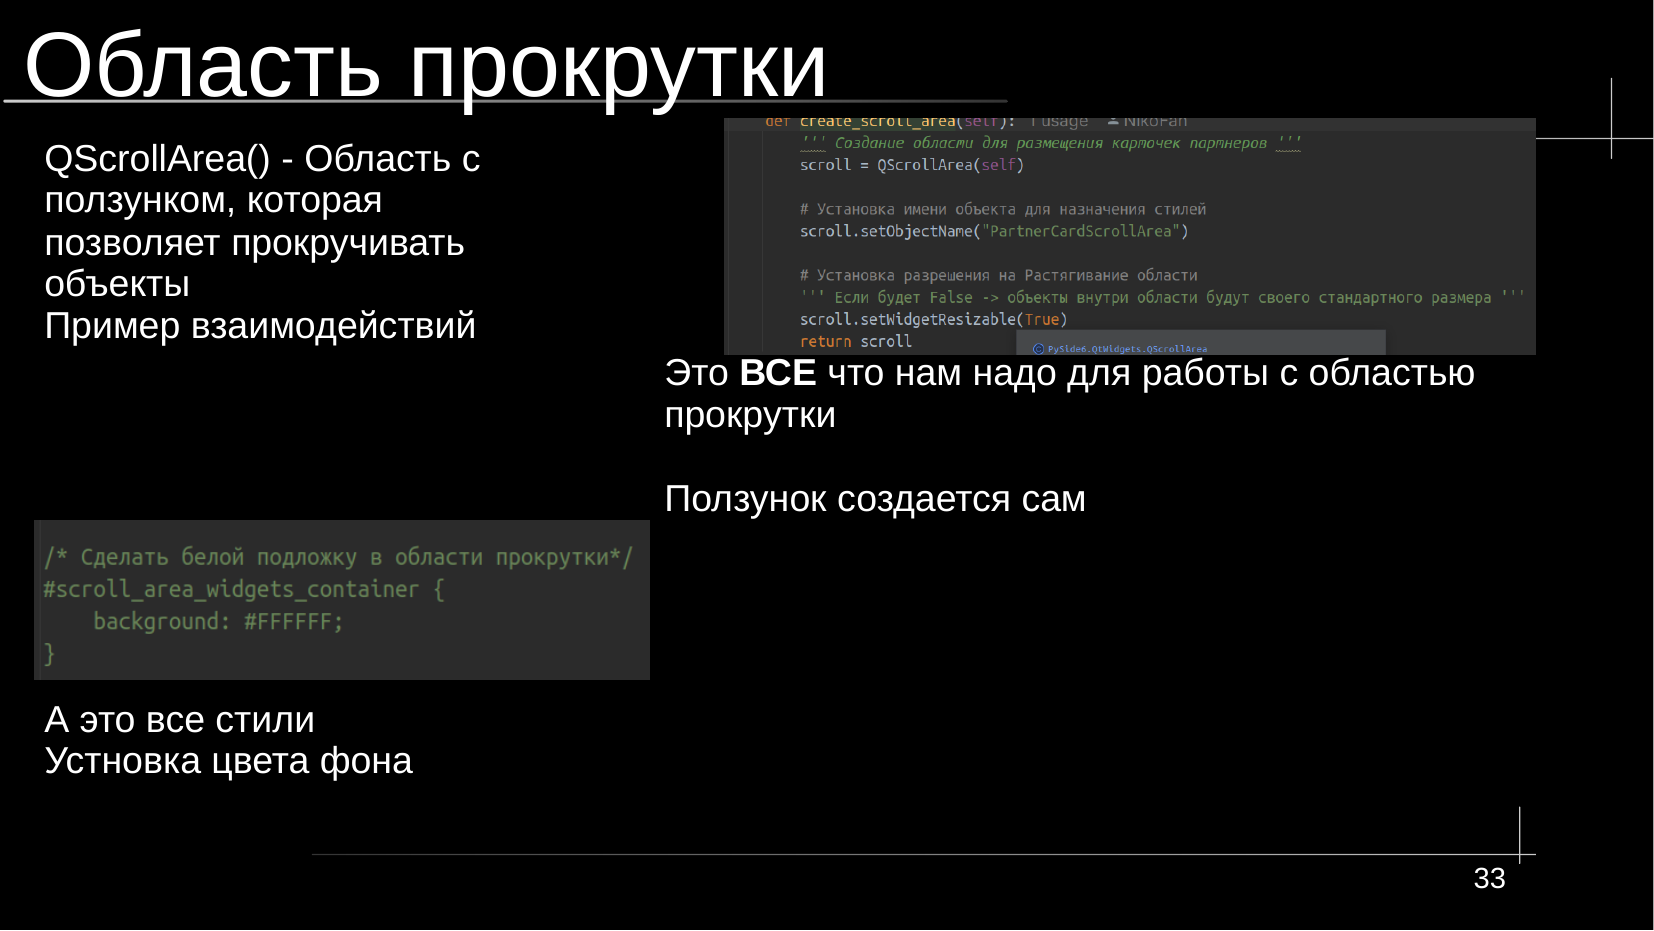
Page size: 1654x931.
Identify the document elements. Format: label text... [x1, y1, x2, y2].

picture [34, 520, 650, 680]
text_box QScrollArea() - Область с ползунком, которая позволяет прокручивать объекты Пример взаимодействий [29, 129, 532, 355]
title Область прокрутки [23, 11, 1589, 119]
text_box А это все стили Устновка цвета фона [29, 690, 562, 916]
picture [724, 118, 1536, 355]
text_box Это ВСЕ что нам надо для работы с областью прокрутки Ползунок создается сам [649, 344, 1654, 527]
